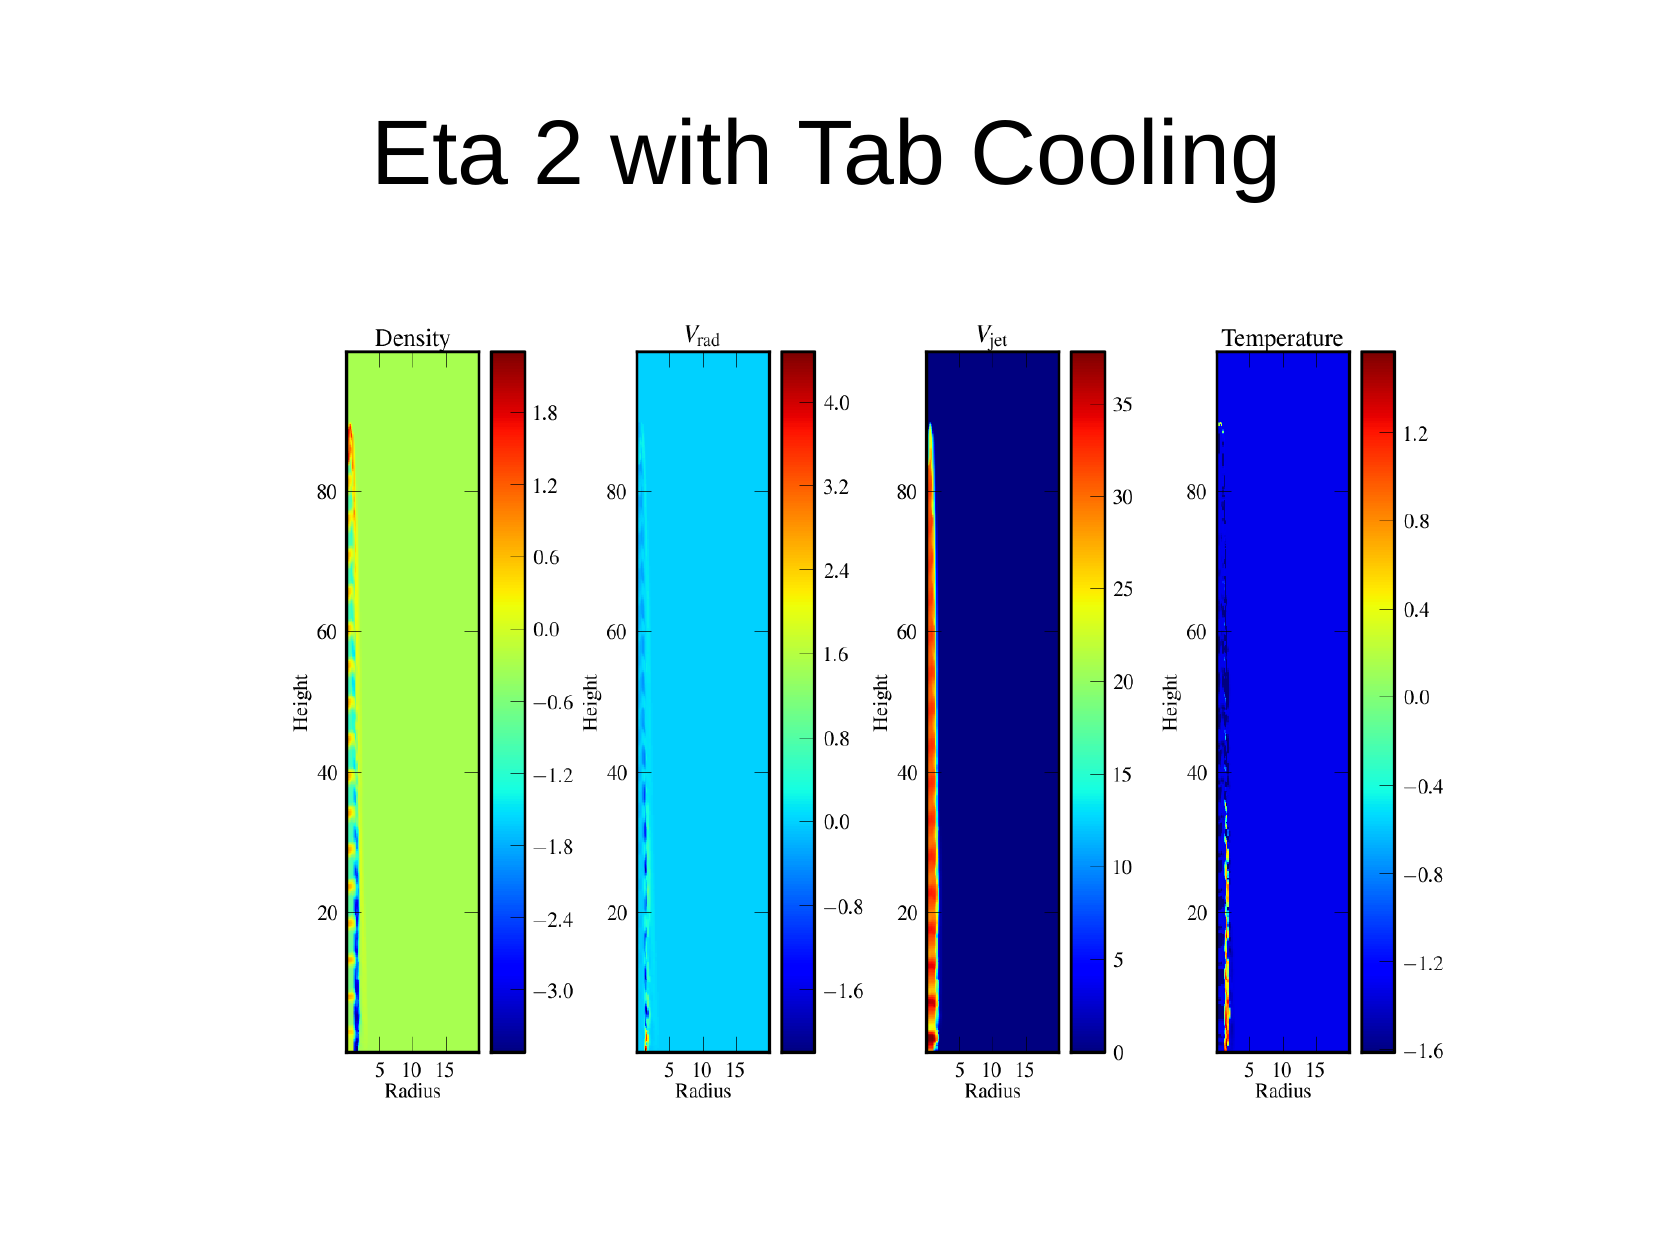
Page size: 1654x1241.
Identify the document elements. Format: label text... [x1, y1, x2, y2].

title Eta 2 with Tab Cooling [82, 49, 1571, 257]
picture [147, 265, 1536, 1140]
